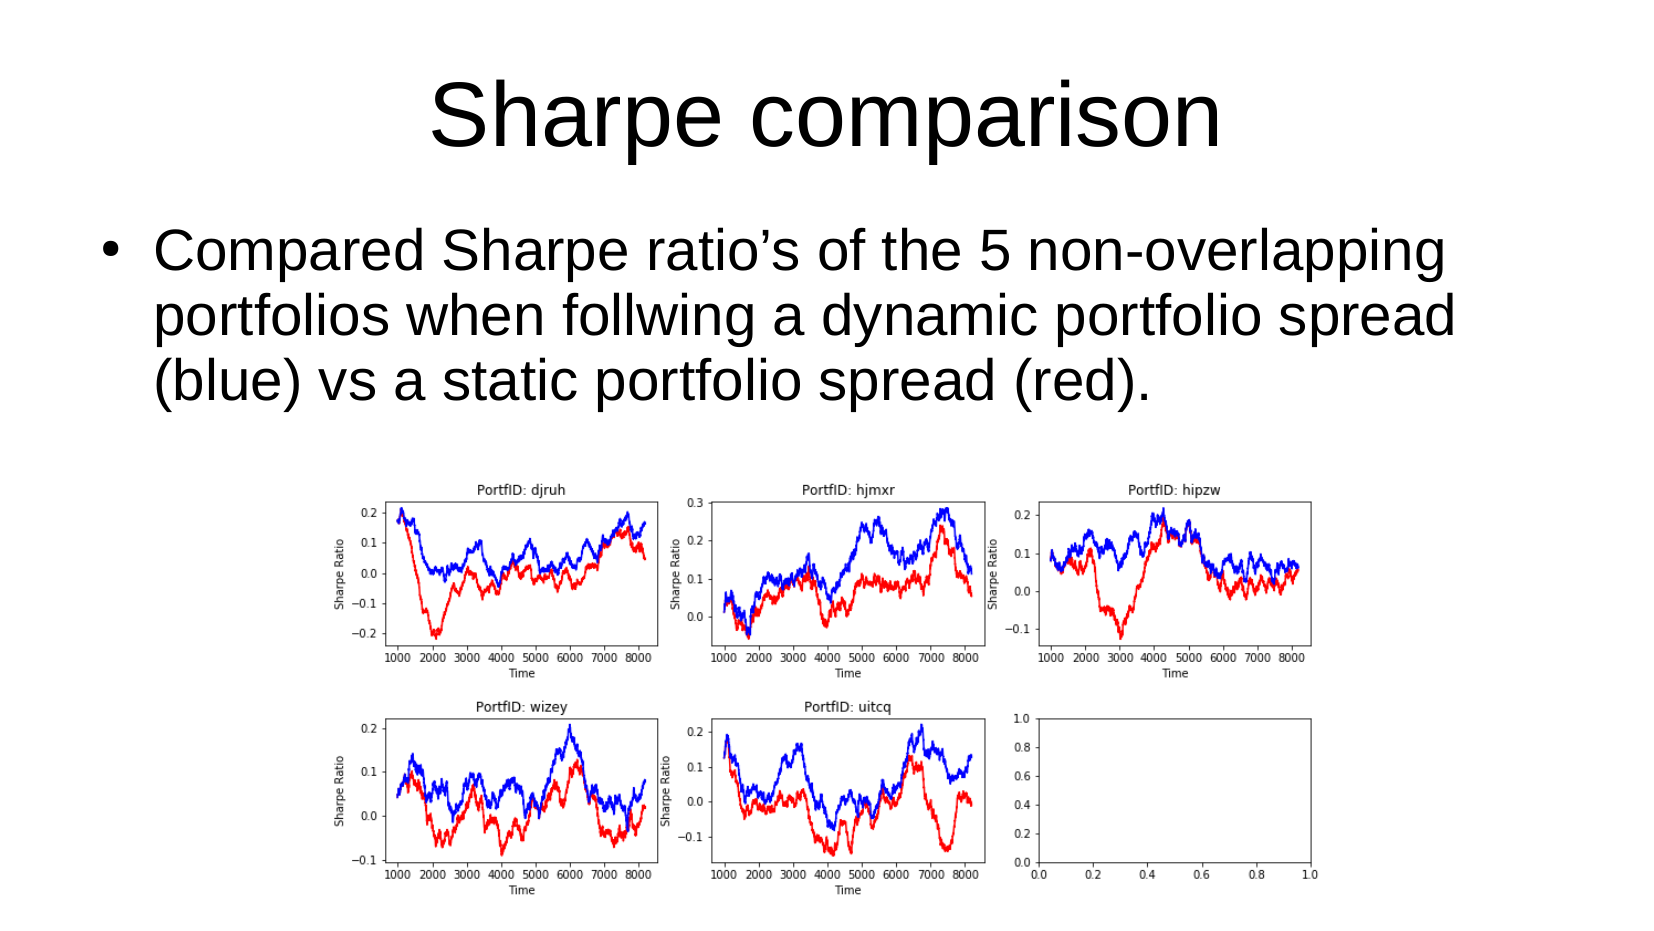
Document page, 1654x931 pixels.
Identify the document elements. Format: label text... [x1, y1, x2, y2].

list Compared Sharpe ratio’s of the 5 non-overlapping portfolios when follwing a dynamic portfolio spread (blue) vs a static portfolio spread (red). [82, 217, 1571, 758]
title Sharpe comparison [82, 37, 1571, 193]
picture [236, 444, 1430, 922]
